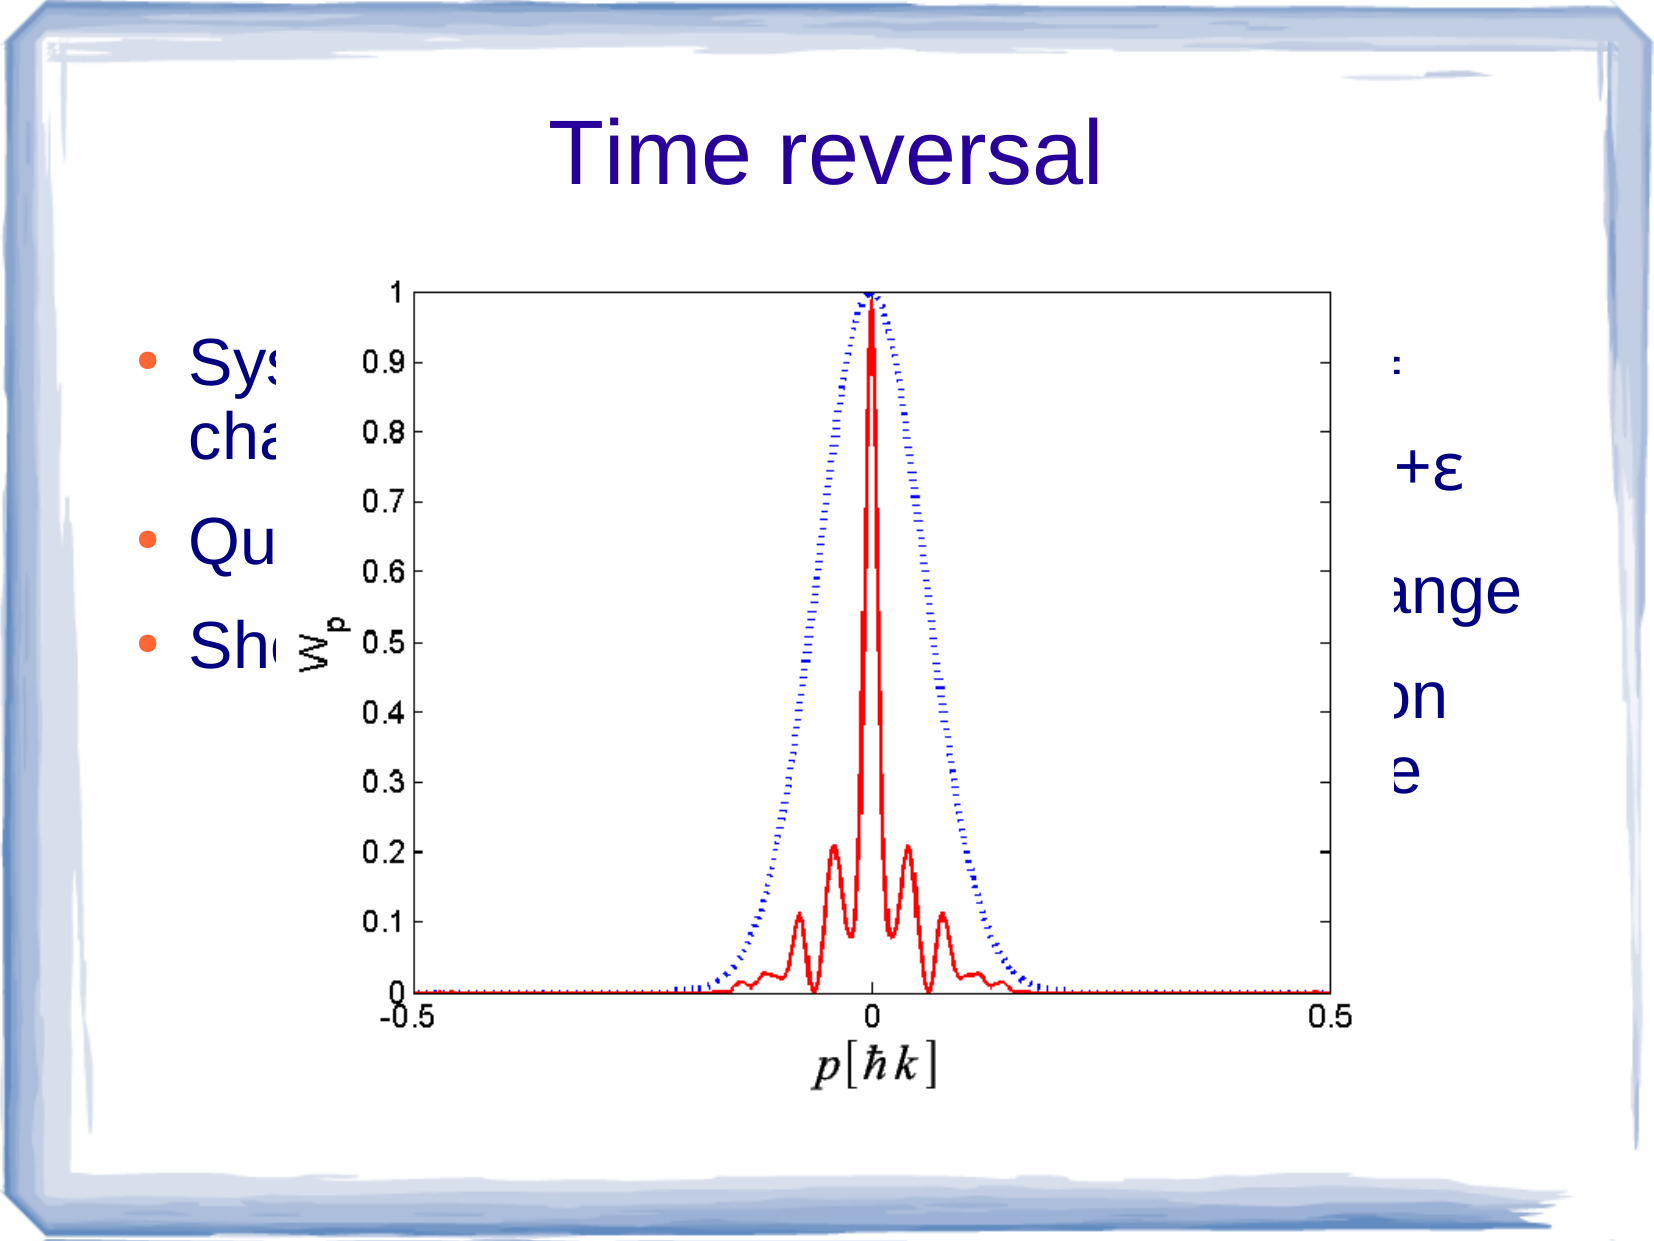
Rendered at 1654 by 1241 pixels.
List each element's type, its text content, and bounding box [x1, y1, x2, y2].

list System is classically chaotic Quantum motion Should be reversible! [118, 324, 827, 1144]
list Apply number of kicks, 8ωRT=4π+ε Wait for sign change Reverse evolution by applying more kicks with 8ωRT=4π-ε [844, 344, 1534, 1127]
title Time reversal [82, 49, 1571, 257]
picture [0, 0, 1654, 1241]
